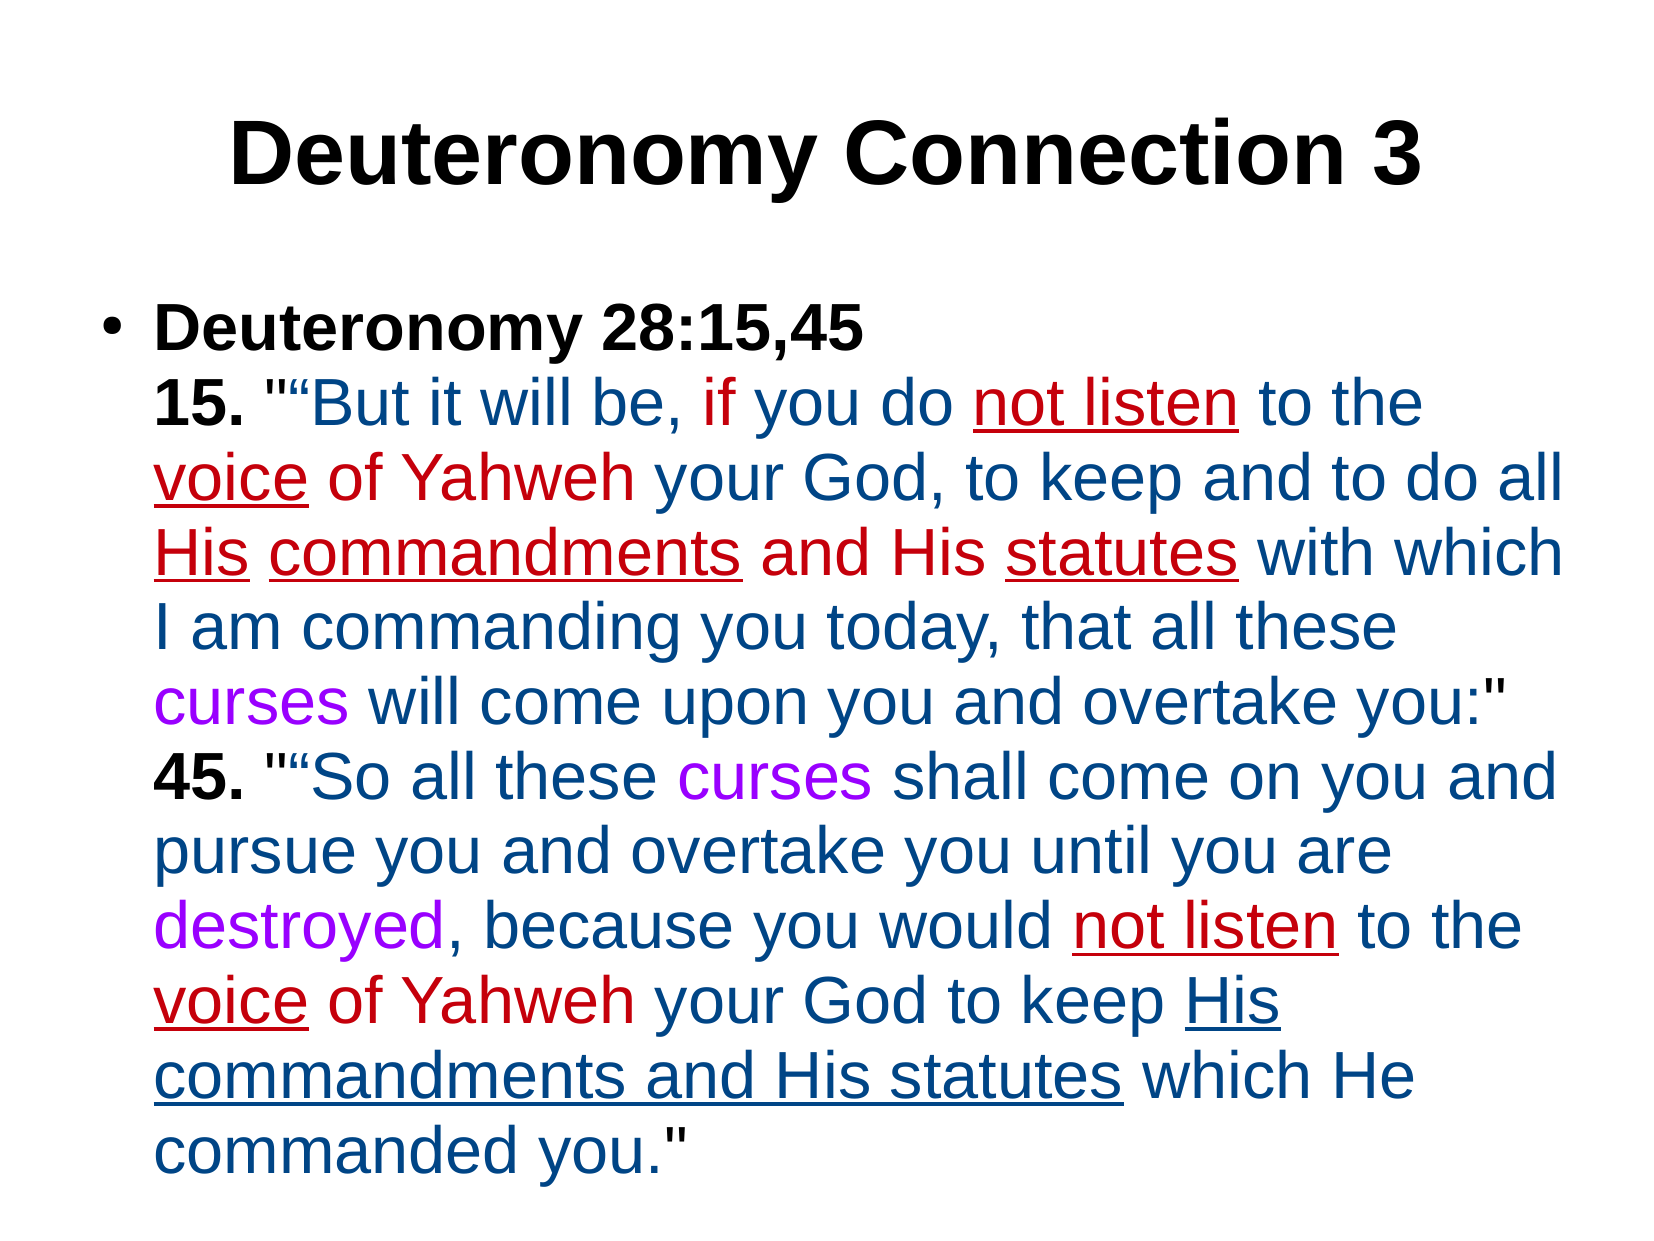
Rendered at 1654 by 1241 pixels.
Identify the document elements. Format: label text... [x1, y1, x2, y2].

title Deuteronomy Connection 3 [82, 49, 1571, 257]
list Deuteronomy 28:15,45 15. "“But it will be, if you do not listen to the voice of Yahweh your God, to keep and to do all His commandments and His statutes with which I am commanding you today, that all these curses will come upon you and overtake you:" 45. "“So all these curses shall come on you and pursue you and overtake you until you are destroyed, because you would not listen to the voice of Yahweh your God to keep His commandments and His statutes which He commanded you." [82, 290, 1571, 1241]
